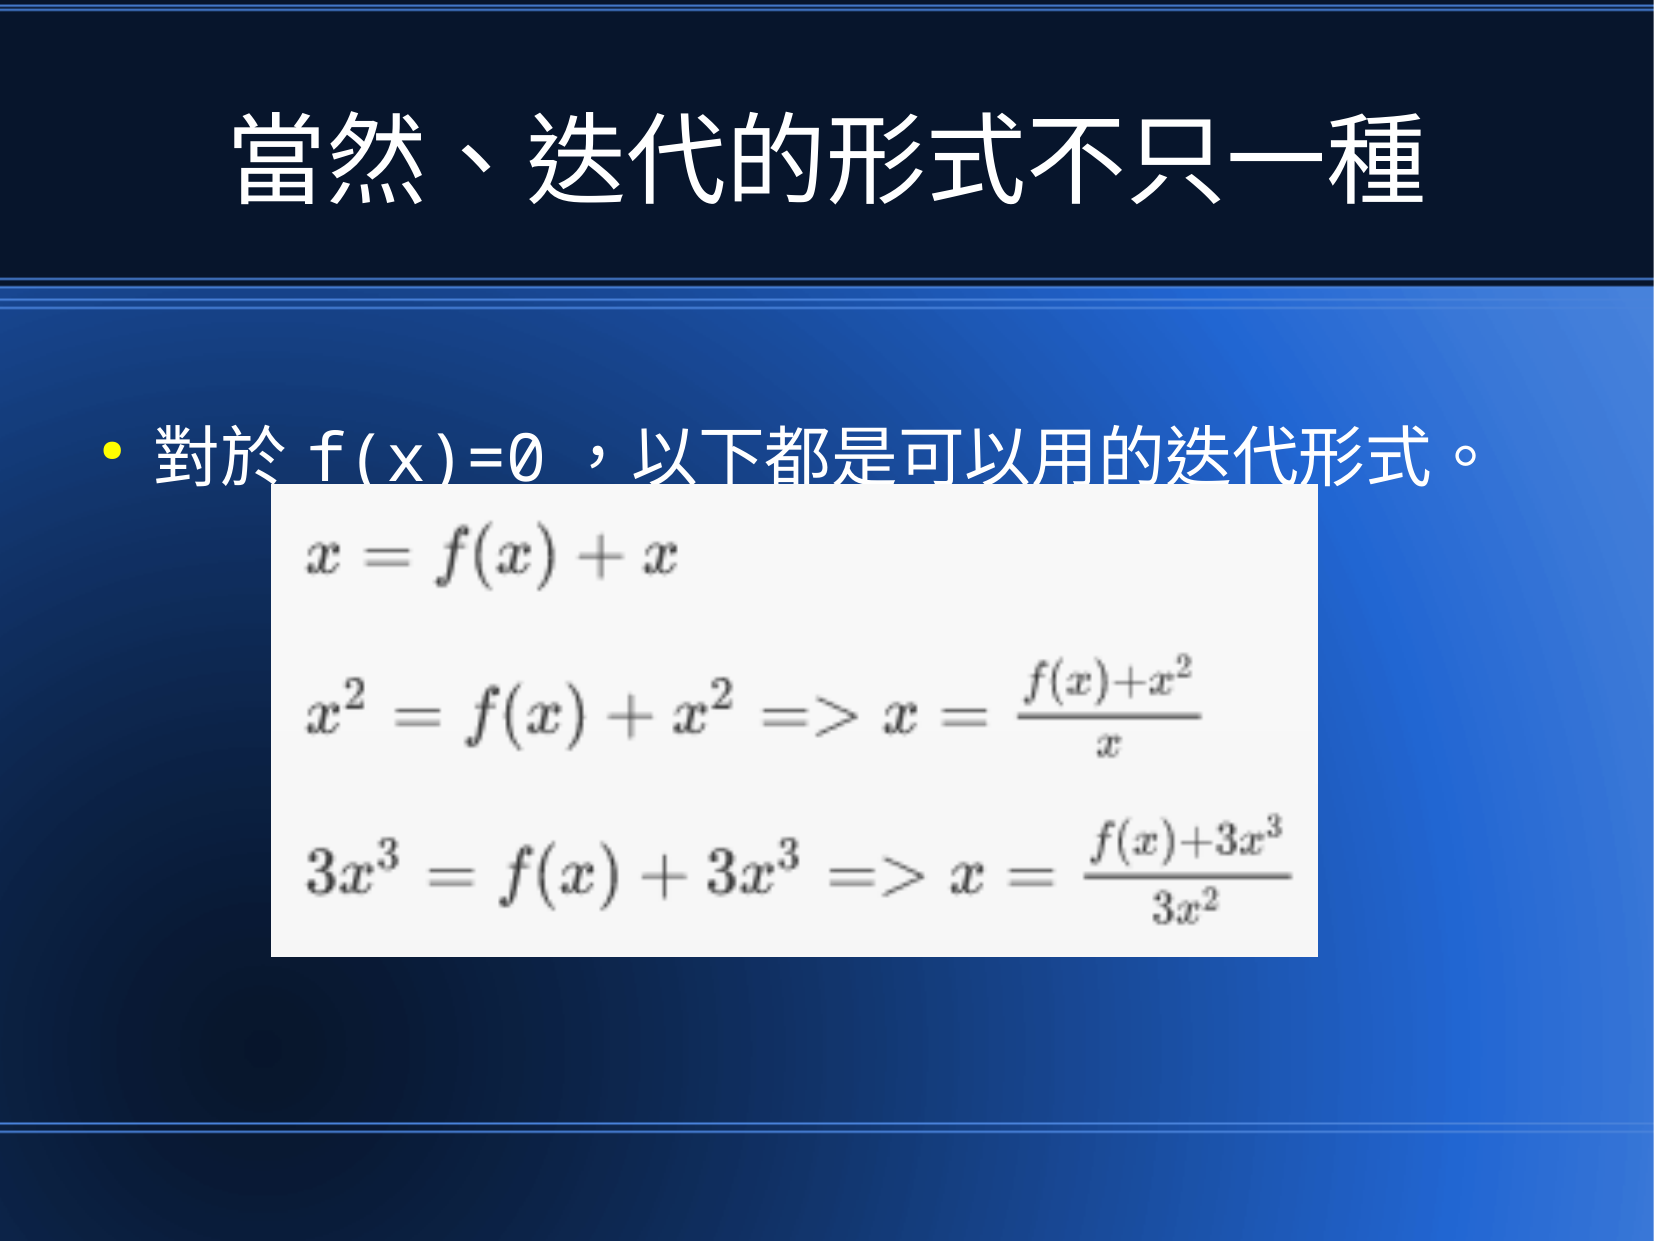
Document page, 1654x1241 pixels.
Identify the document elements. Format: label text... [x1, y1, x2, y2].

list 對於f(x)=0，以下都是可以用的迭代形式。 [82, 355, 1571, 1241]
picture [271, 484, 1318, 957]
title 當然、迭代的形式不只一種 [82, 49, 1571, 257]
picture [0, 0, 1654, 1241]
